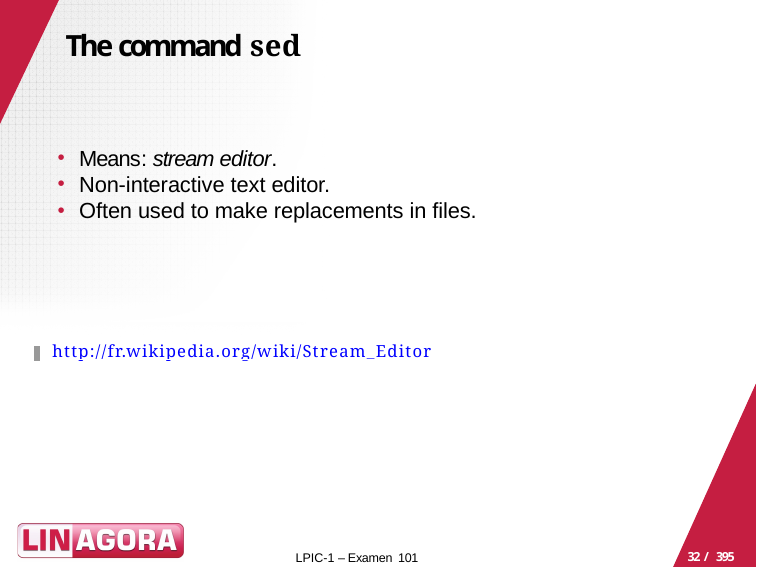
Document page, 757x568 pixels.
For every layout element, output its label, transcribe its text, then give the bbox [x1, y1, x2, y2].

picture [0, 0, 352, 352]
text_box Means: stream editor. Non-interactive text editor. Often used to make replacements in files. [55, 144, 716, 237]
text_box <numéro> / 395 [683, 549, 747, 568]
text_box [17, 520, 184, 562]
text_box LPIC-1 – Examen 101 [293, 549, 420, 568]
text_box http://fr.wikipedia.org/wiki/Stream_Editor [50, 341, 473, 363]
text_box The command sed [63, 26, 697, 122]
